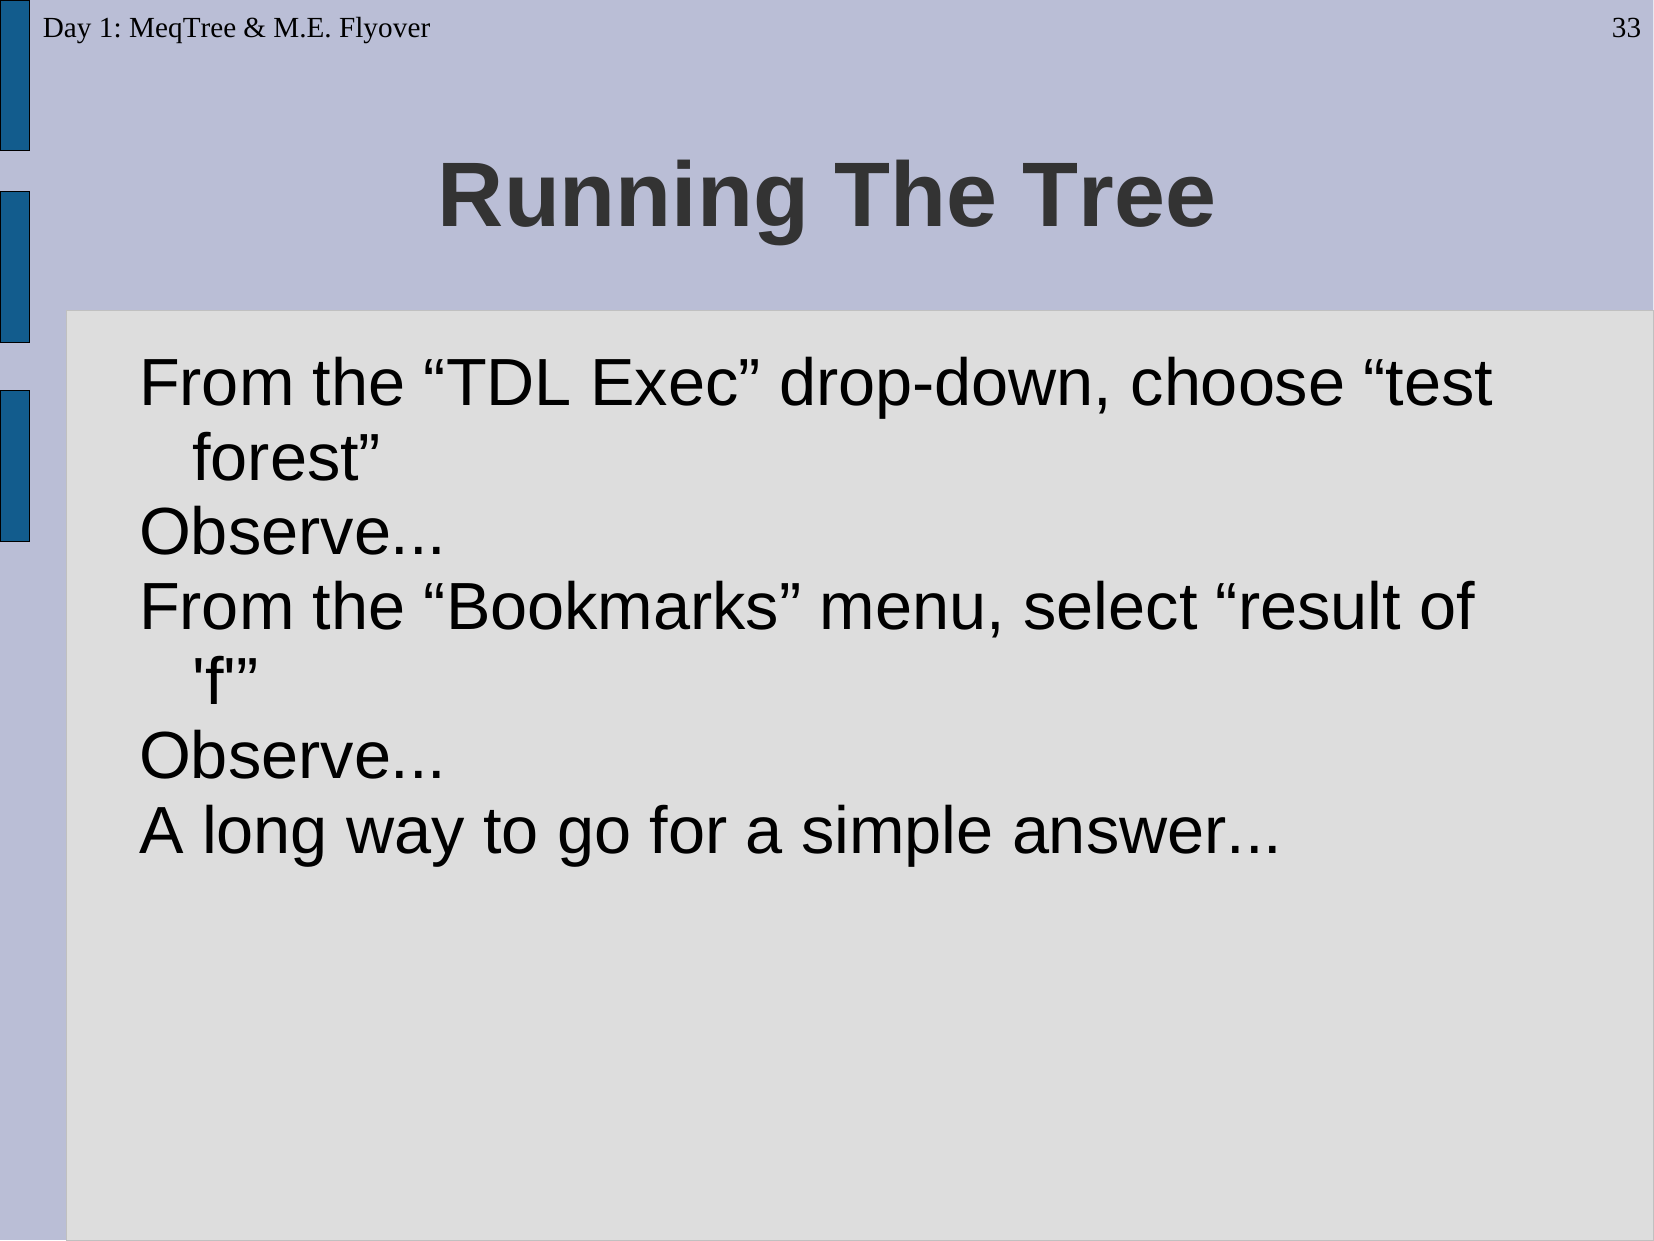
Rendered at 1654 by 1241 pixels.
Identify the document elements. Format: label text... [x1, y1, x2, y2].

list From the “TDL Exec” drop-down, choose “test forest” Observe... From the “Bookmarks” menu, select “result of 'f'” Observe... A long way to go for a simple answer... [121, 344, 1534, 1127]
title Running The Tree [121, 91, 1534, 299]
